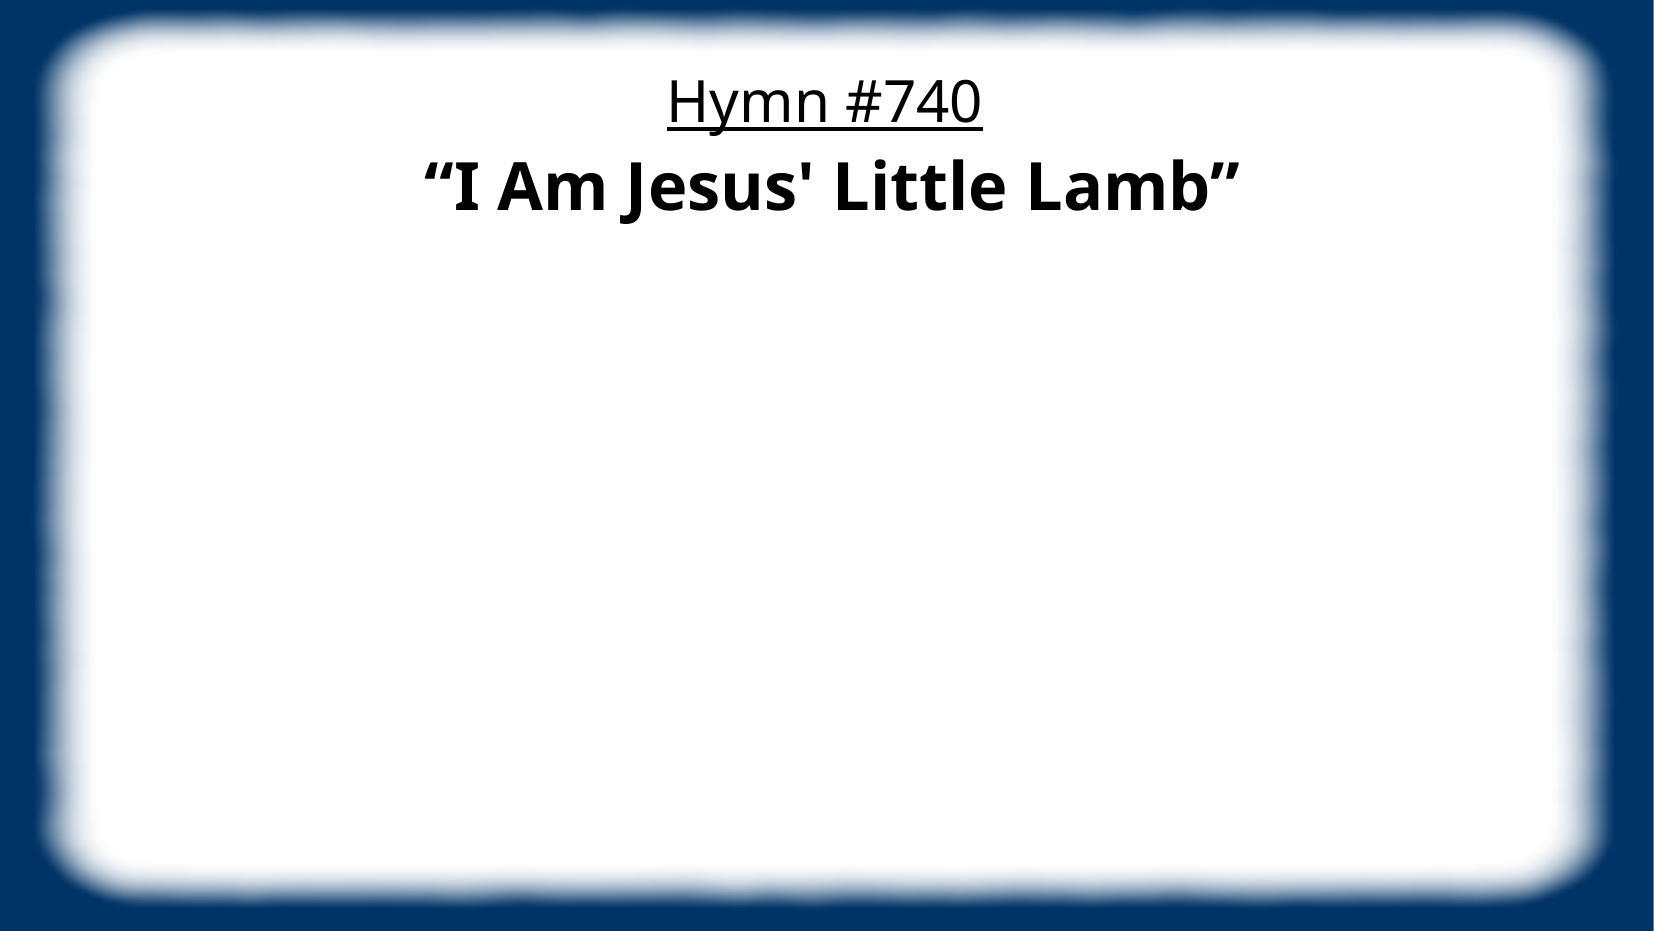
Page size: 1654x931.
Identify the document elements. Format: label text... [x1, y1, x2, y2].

text_box Hymn #740 “I Am Jesus' Little Lamb” [90, 52, 1576, 346]
picture [0, 0, 1654, 931]
